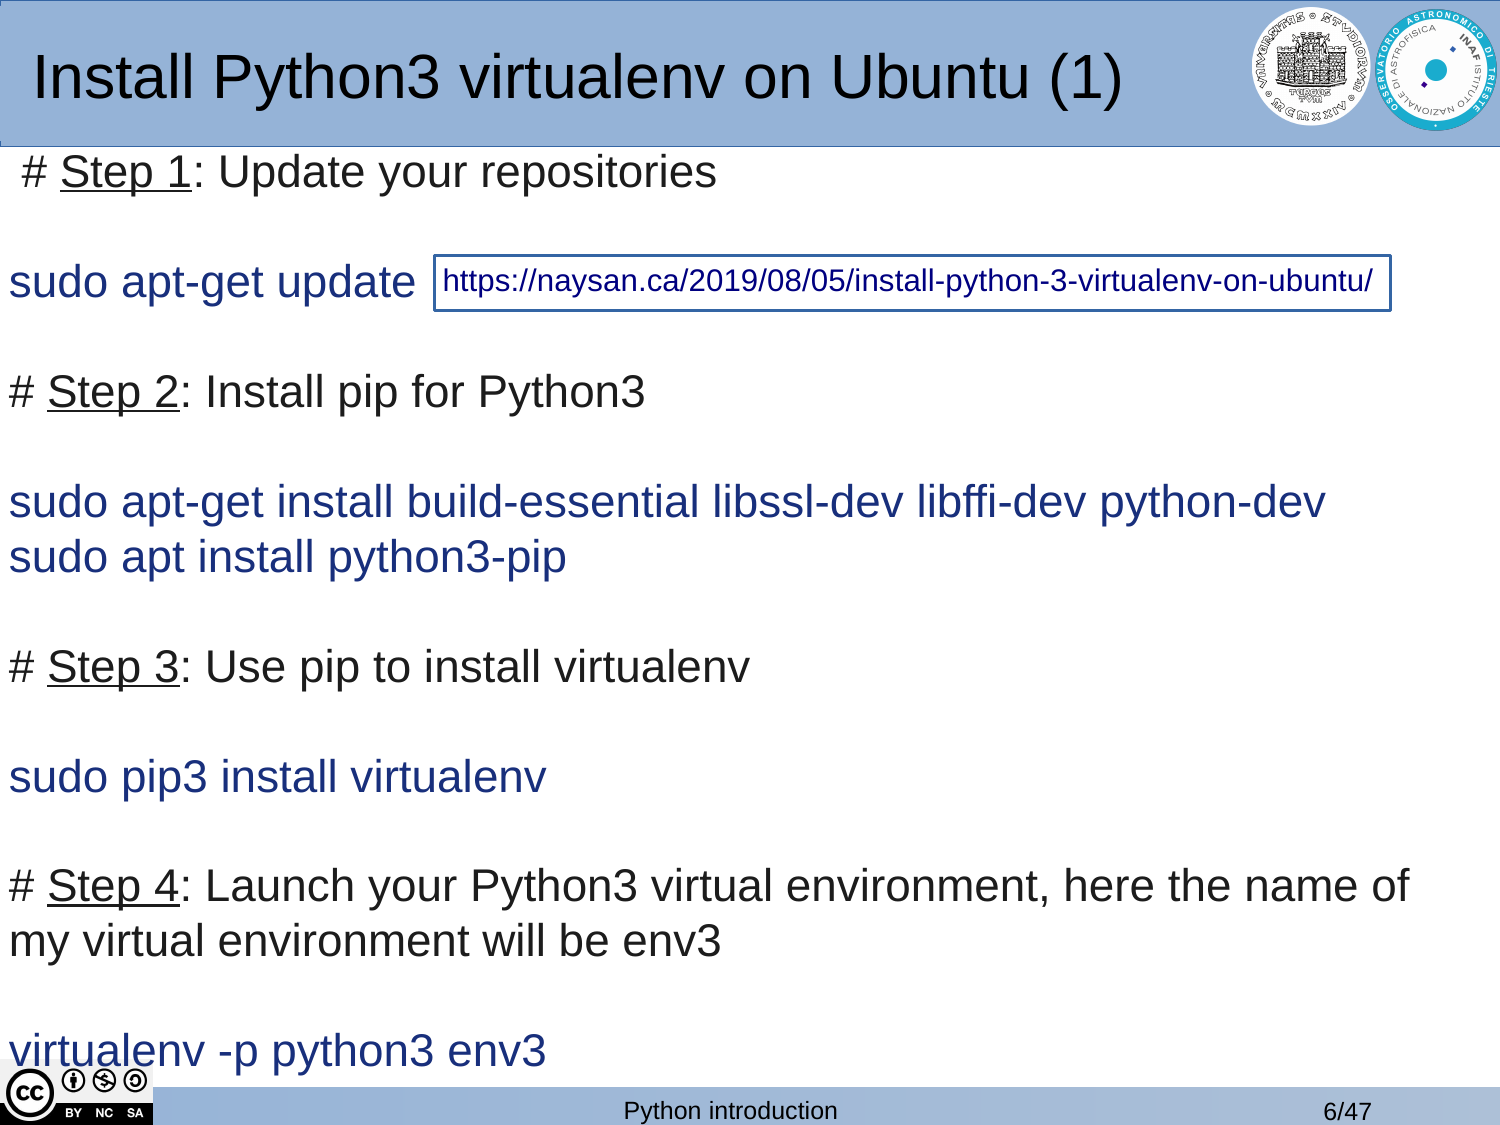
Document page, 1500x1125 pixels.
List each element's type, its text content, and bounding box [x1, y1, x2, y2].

text_box https://naysan.ca/2019/08/05/install-python-3-virtualenv-on-ubuntu/ [427, 255, 1500, 315]
picture [0, 1059, 153, 1125]
text_box Install Python3 virtualenv on Ubuntu (1) [0, 5, 1243, 141]
text_box [434, 255, 1391, 311]
picture [1252, 0, 1500, 156]
list # Step 1: Update your repositories sudo apt-get update # Step 2: Install pip for Python3 sudo apt-get install build-essential libssl-dev libffi-dev python-dev sudo apt install python3-pip # Step 3: Use pip to install virtualenv sudo pip3 install virtualenv # Step 4: Launch your Python3 virtual environment, here the name of my virtual environment will be env3 virtualenv -p python3 env3 [0, 133, 1468, 1007]
picture [77, 1059, 88, 1063]
picture [101, 1059, 112, 1063]
picture [138, 1059, 153, 1063]
